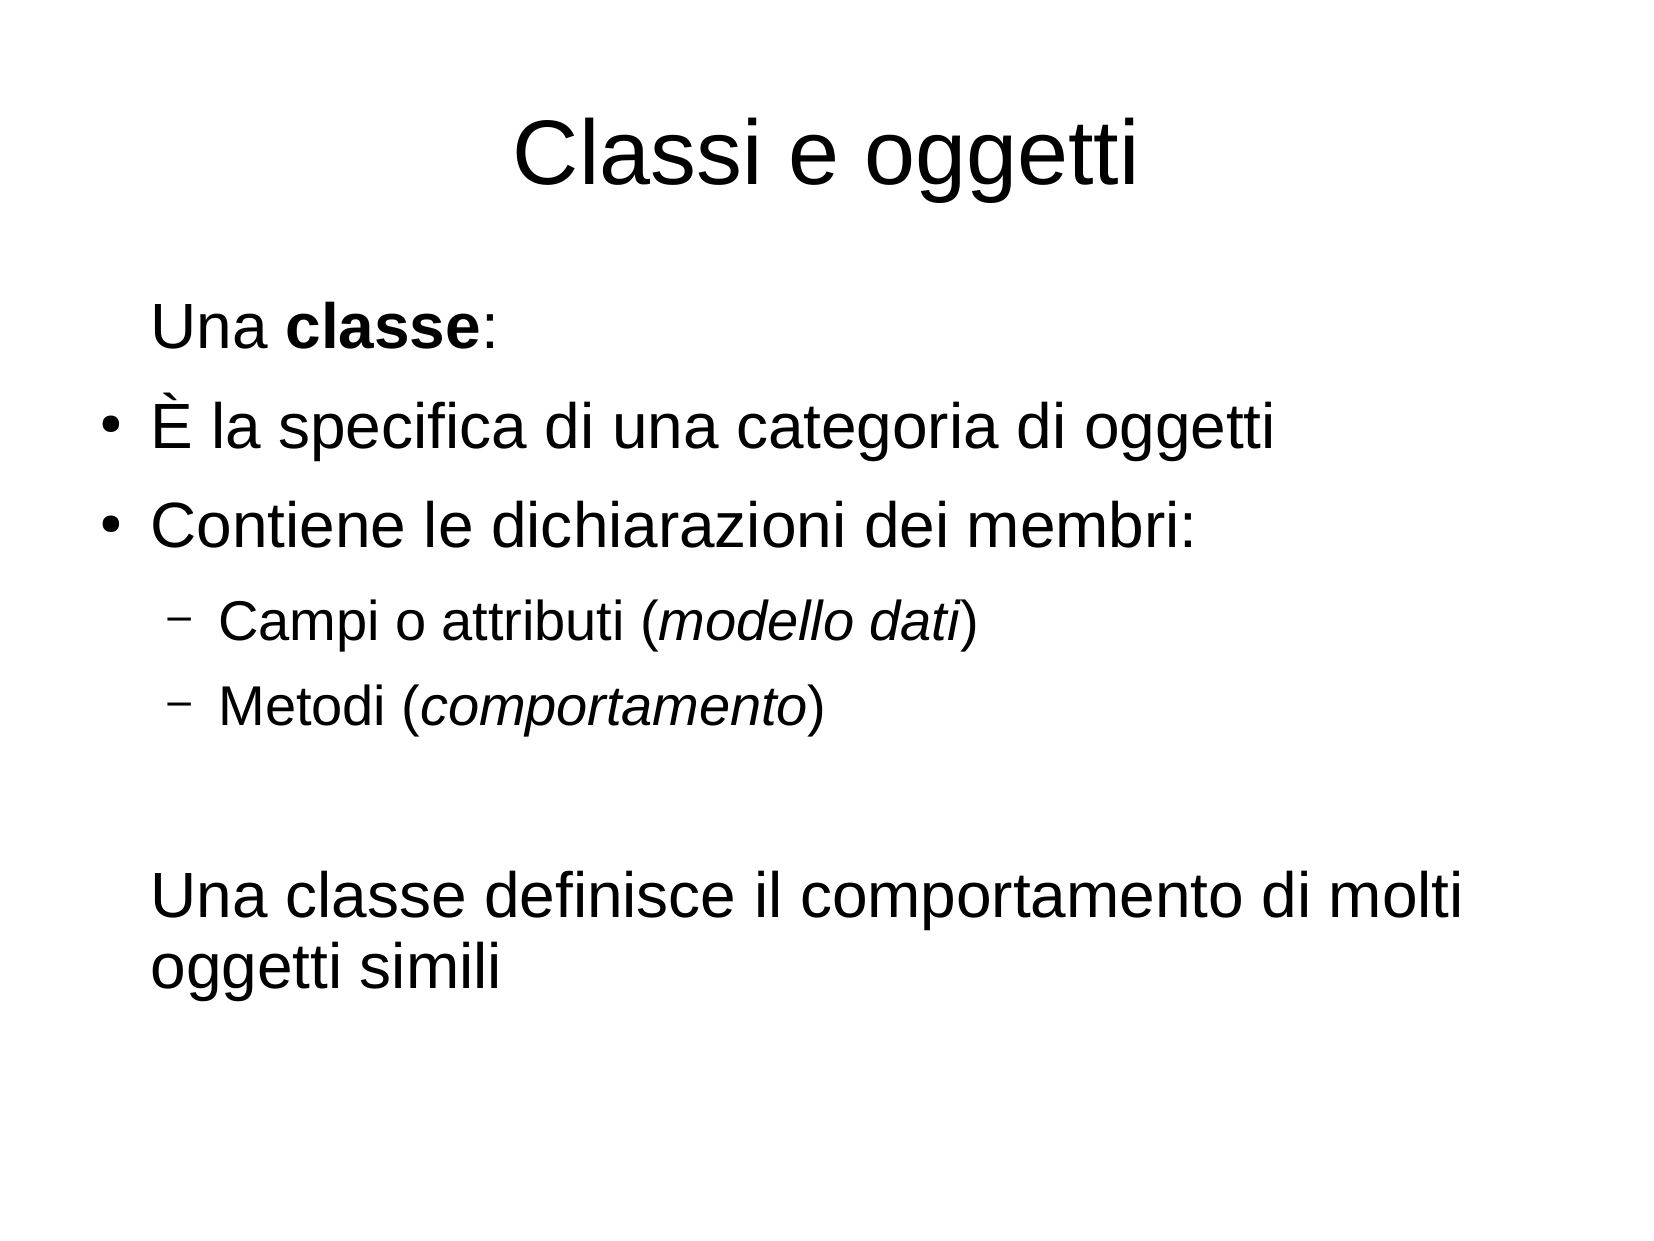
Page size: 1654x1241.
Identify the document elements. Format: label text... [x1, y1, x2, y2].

title Classi e oggetti [82, 49, 1571, 257]
list Una classe: È la specifica di una categoria di oggetti Contiene le dichiarazioni dei membri: Campi o attributi (modello dati) Metodi (comportamento) Una classe definisce il comportamento di molti oggetti simili [82, 290, 1571, 1010]
